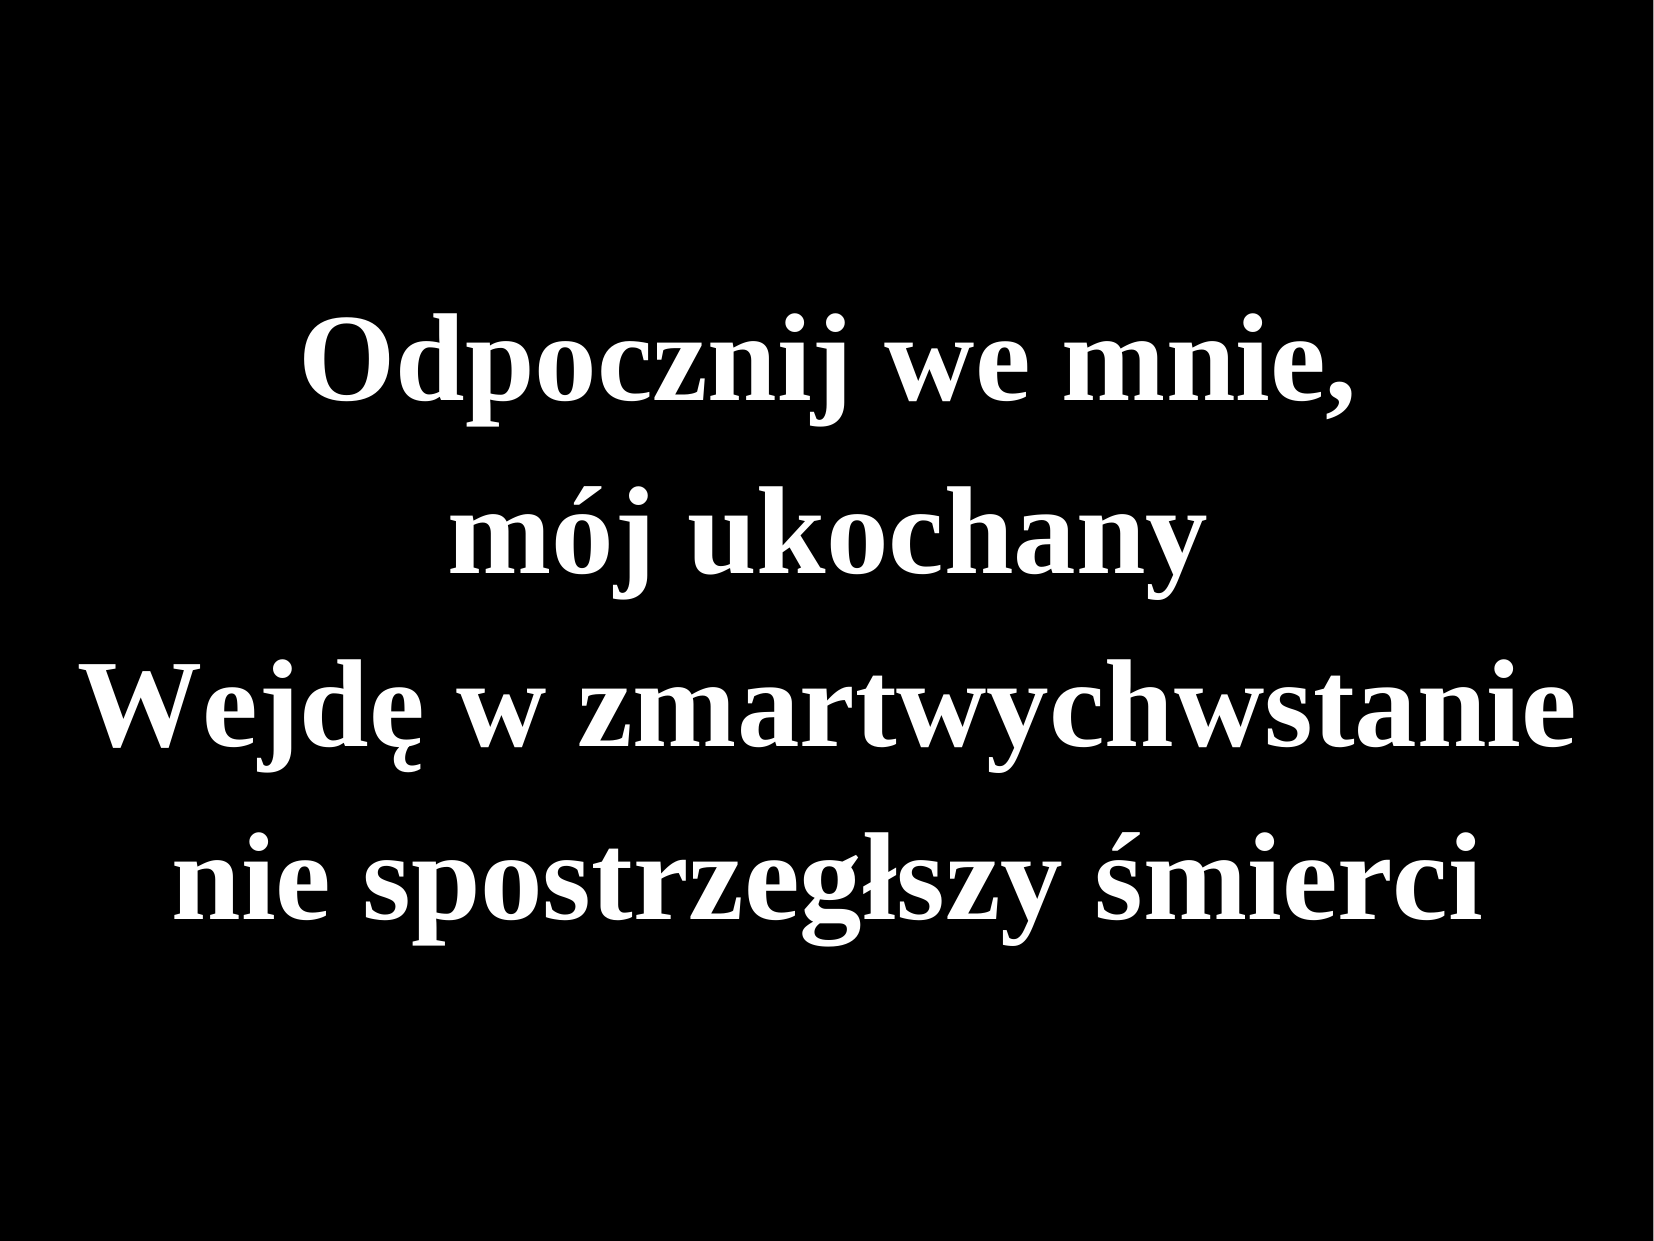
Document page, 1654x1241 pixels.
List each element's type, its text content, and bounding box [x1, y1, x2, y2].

title Odpocznij we mnie, ppp mój ukochany ppp Wejdę w zmartwychwstanie ppp nie spostrzegłszy śmierci [0, 0, 1654, 1241]
